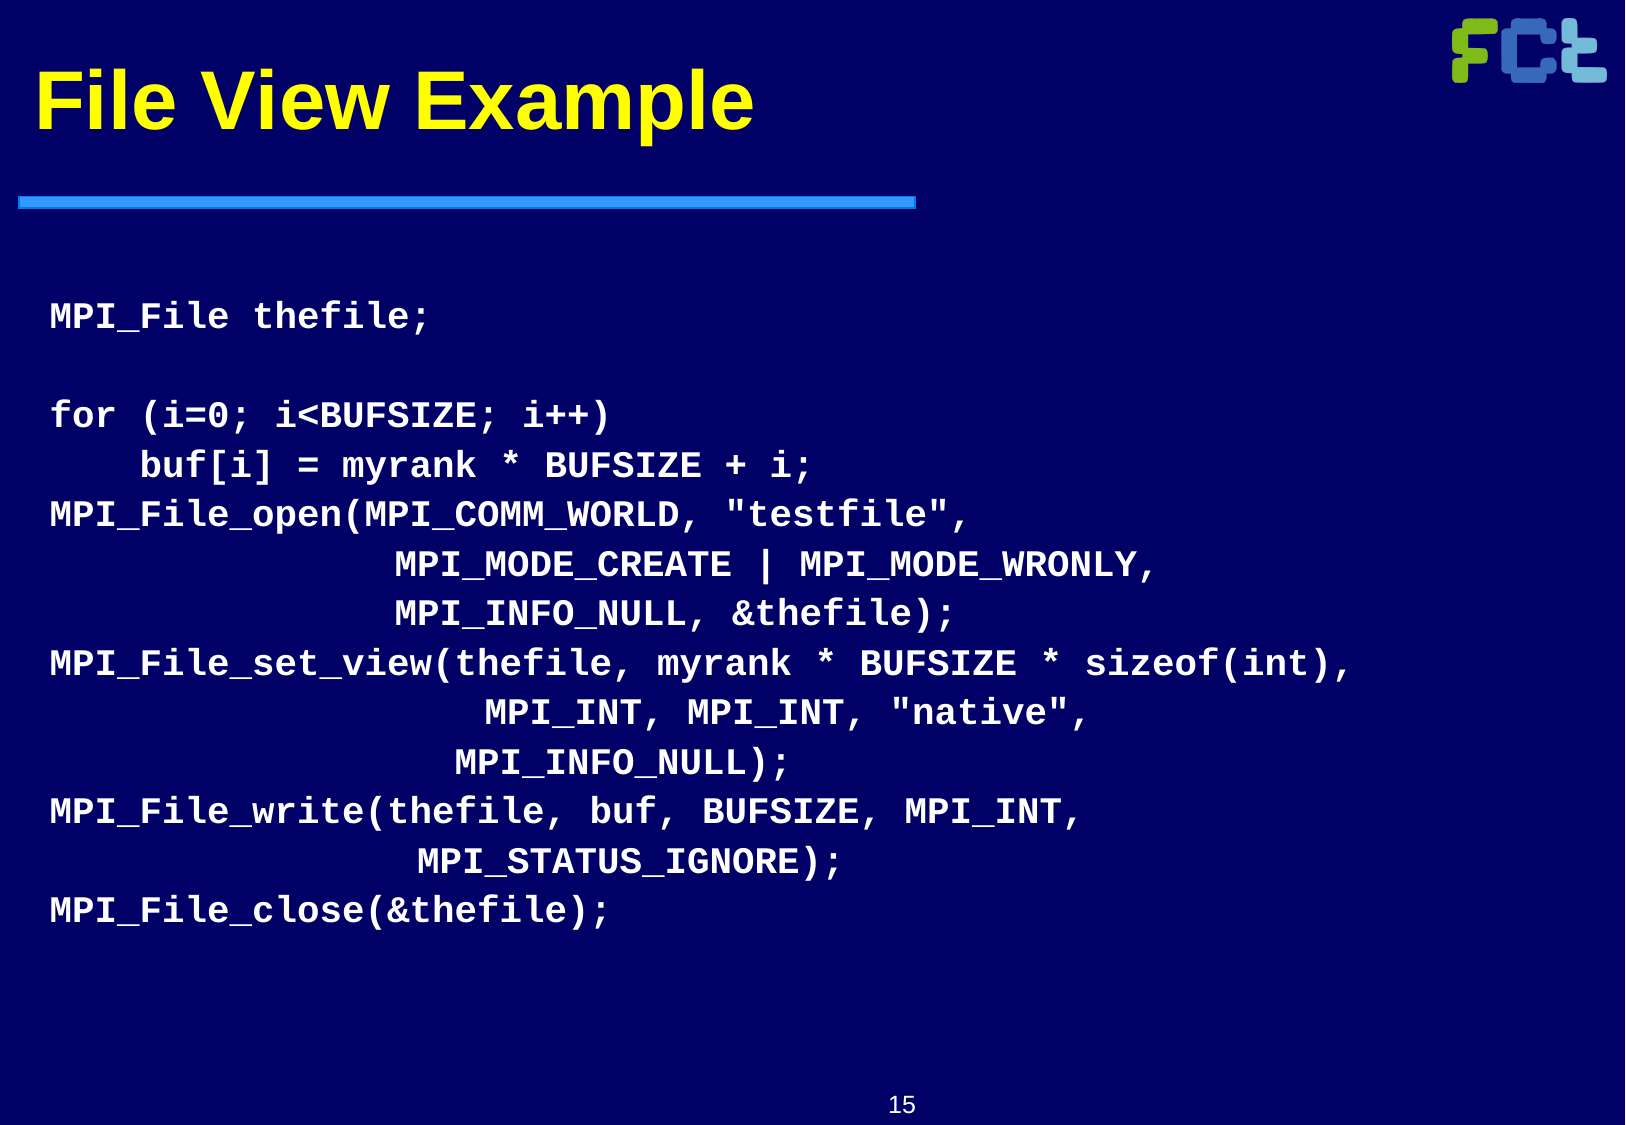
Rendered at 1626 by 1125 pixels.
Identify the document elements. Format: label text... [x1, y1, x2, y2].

title File View Example [19, 7, 1606, 185]
text_box <number> [428, 1080, 1376, 1116]
text_box MPI_File thefile; for (i=0; i<BUFSIZE; i++) buf[i] = myrank * BUFSIZE + i; MPI_File_open(MPI_COMM_WORLD, "testfile", MPI_MODE_CREATE | MPI_MODE_WRONLY, MPI_INFO_NULL, &thefile); MPI_File_set_view(thefile, myrank * BUFSIZE * sizeof(int), MPI_INT, MPI_INT, "native", MPI_INFO_NULL); MPI_File_write(thefile, buf, BUFSIZE, MPI_INT, MPI_STATUS_IGNORE); MPI_File_close(&thefile); [34, 279, 1370, 938]
